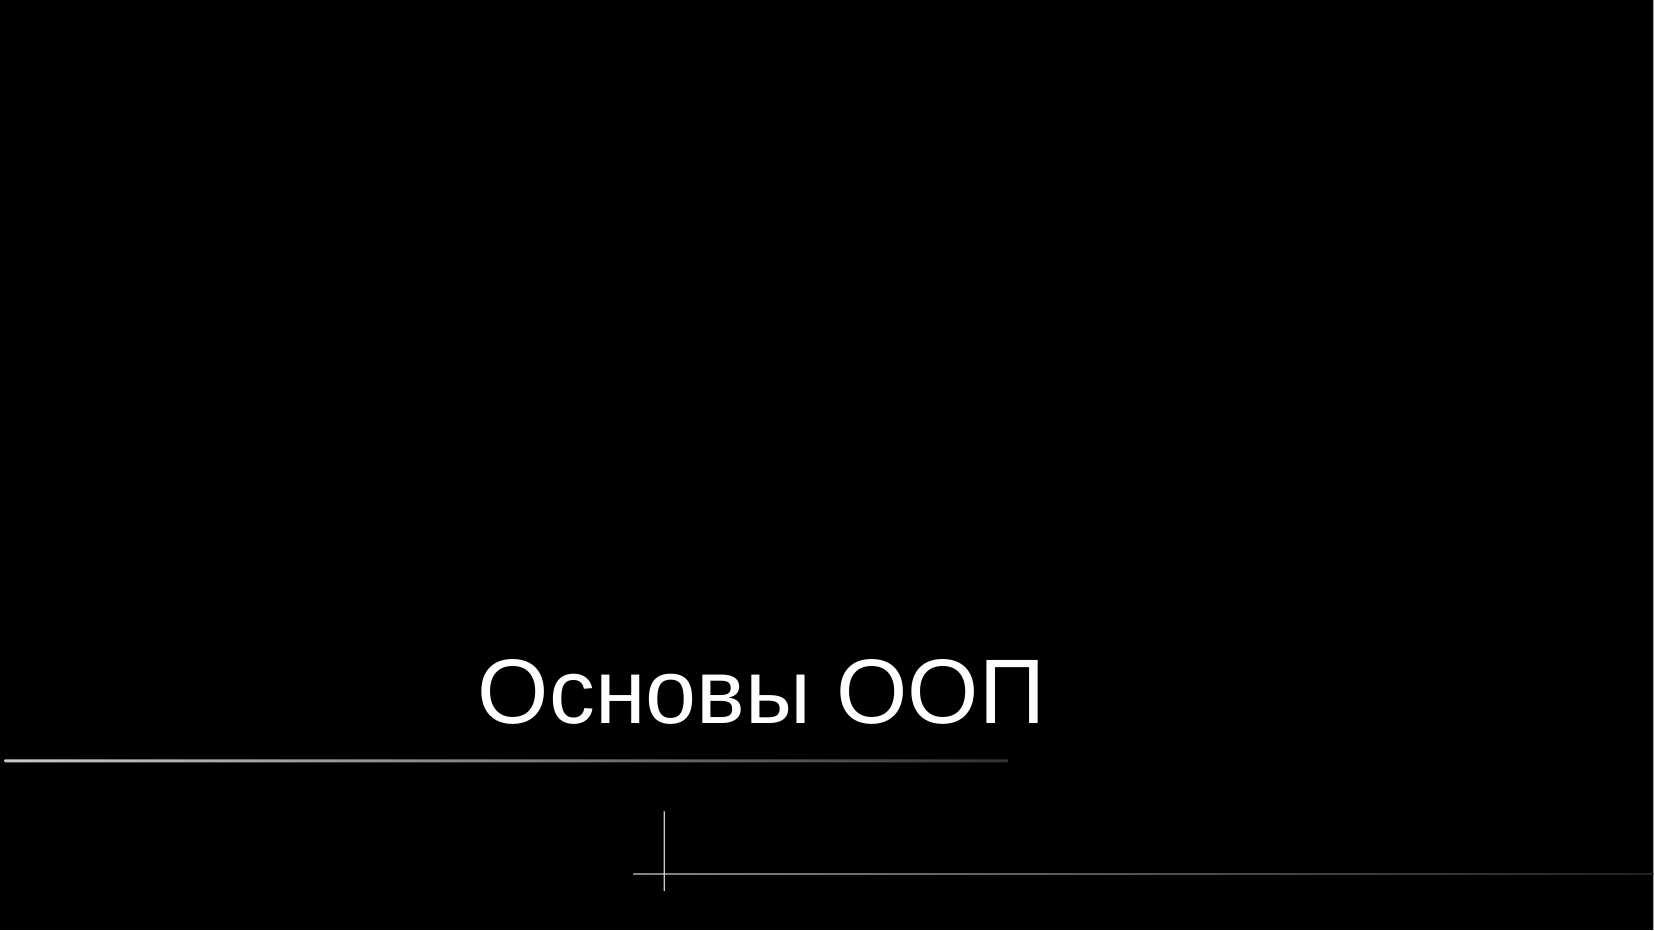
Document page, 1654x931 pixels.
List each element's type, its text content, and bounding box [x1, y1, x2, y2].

title Основы ООП [23, 637, 1501, 746]
